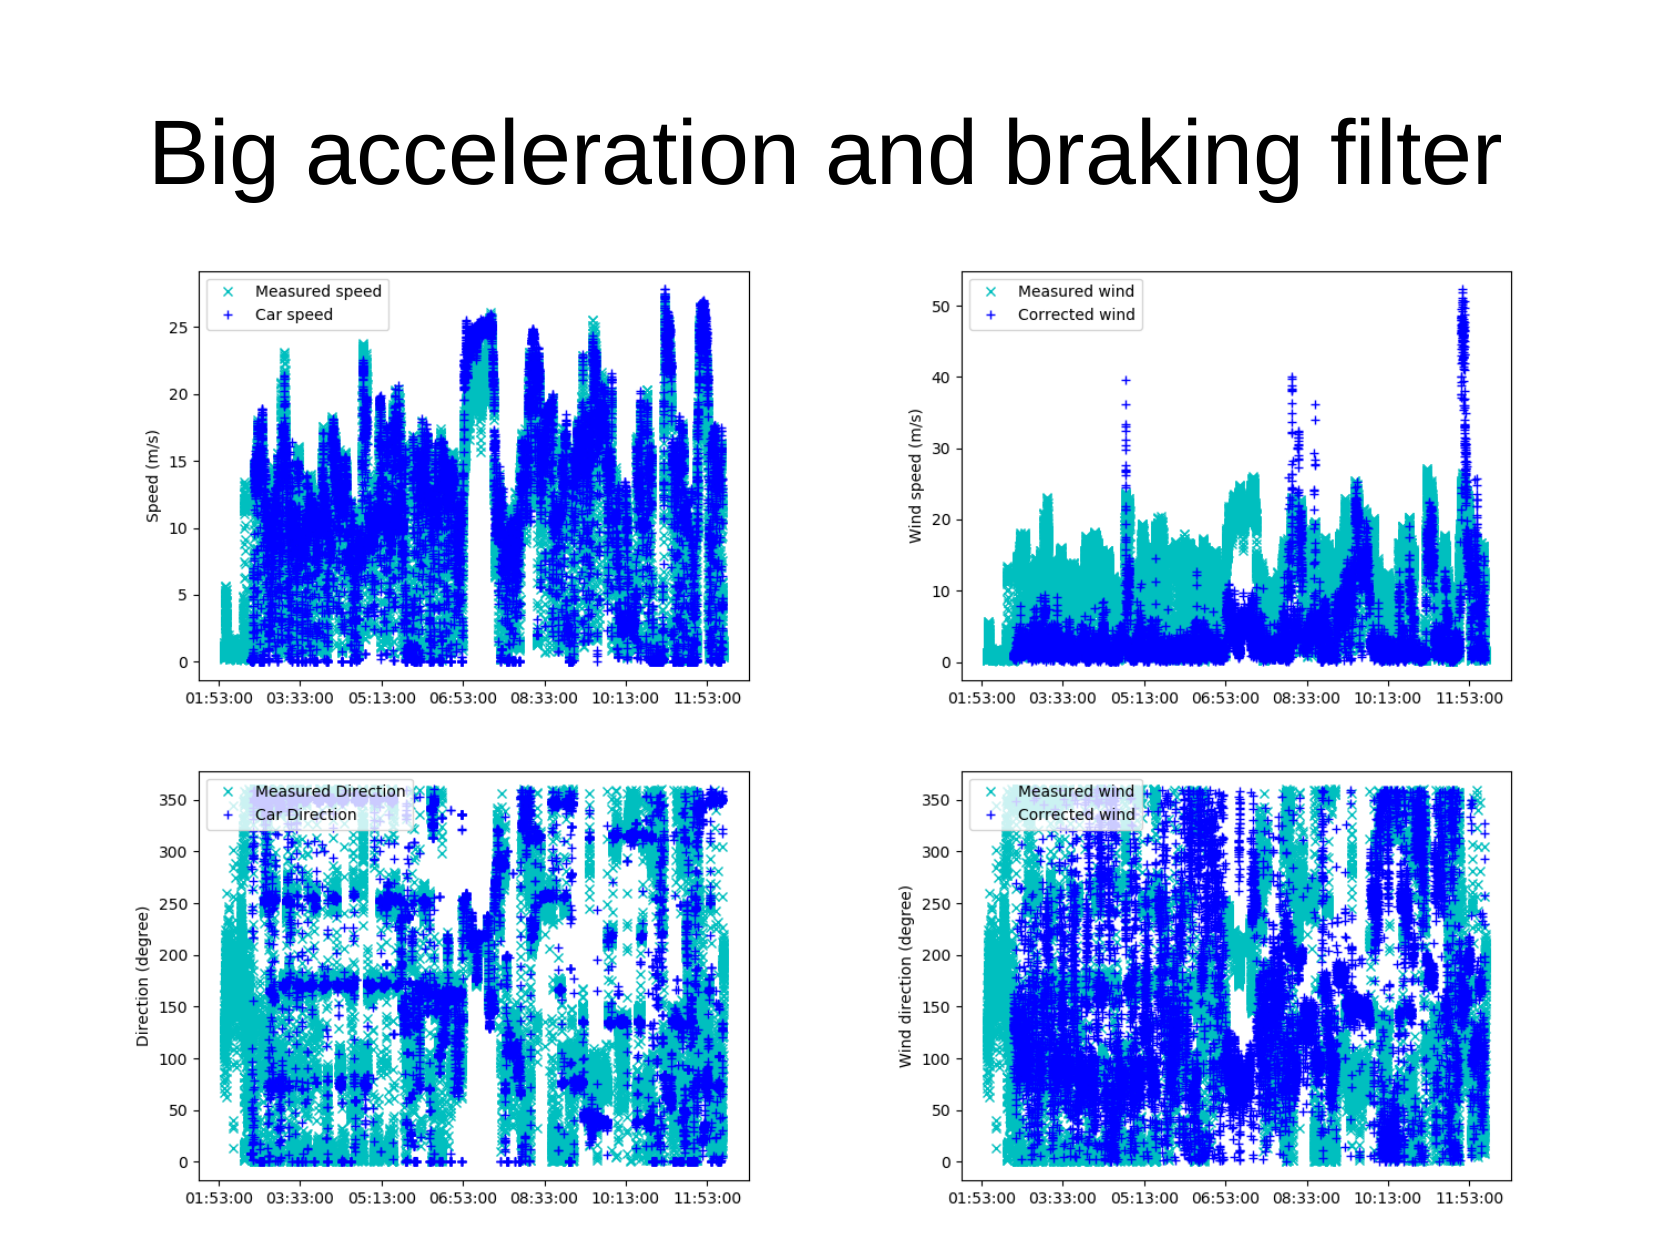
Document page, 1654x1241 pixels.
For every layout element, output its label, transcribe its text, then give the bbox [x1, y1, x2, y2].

picture [110, 207, 820, 1239]
title Big acceleration and braking filter [82, 49, 1571, 257]
picture [873, 207, 1582, 1239]
